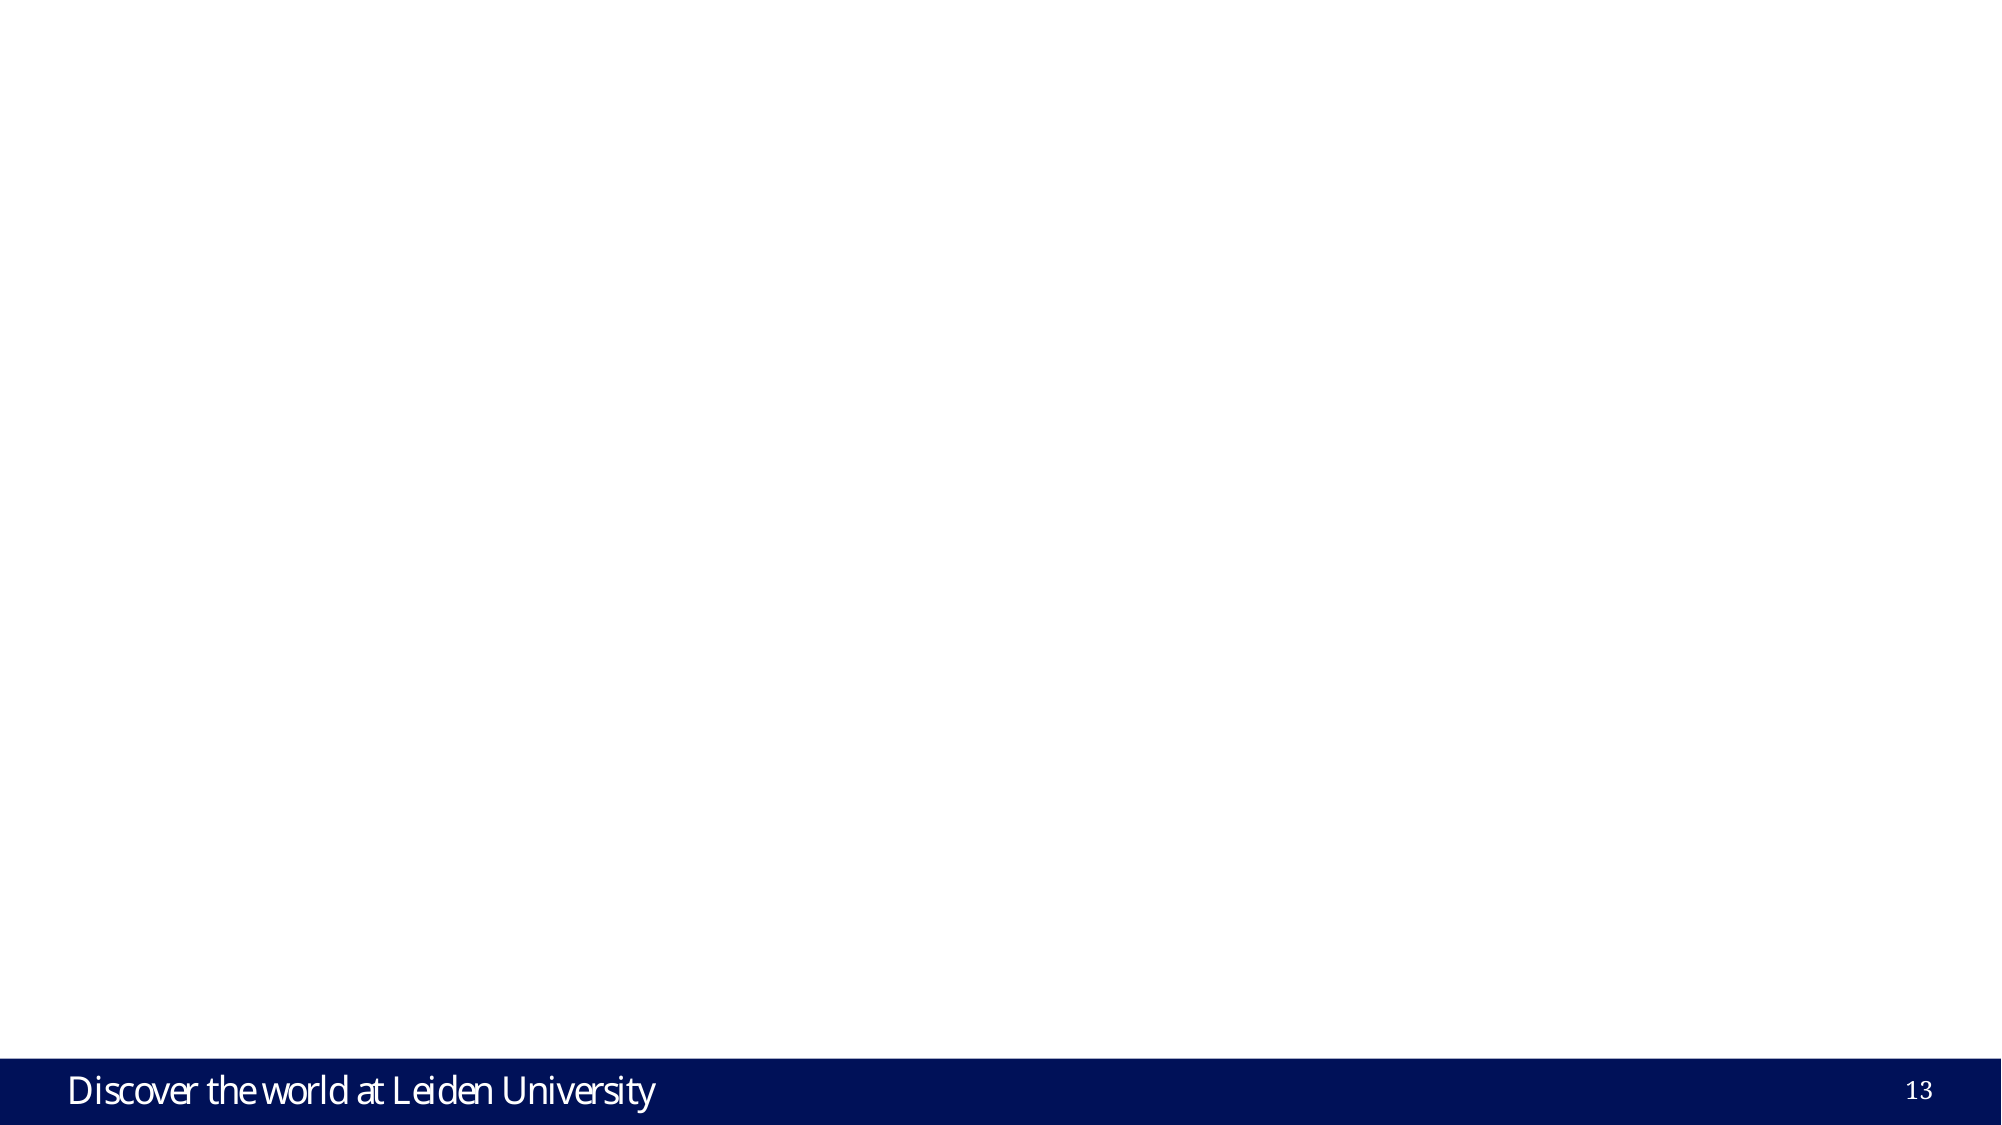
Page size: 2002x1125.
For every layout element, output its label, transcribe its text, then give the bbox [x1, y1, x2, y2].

slide_number <number> [1498, 1061, 1949, 1122]
